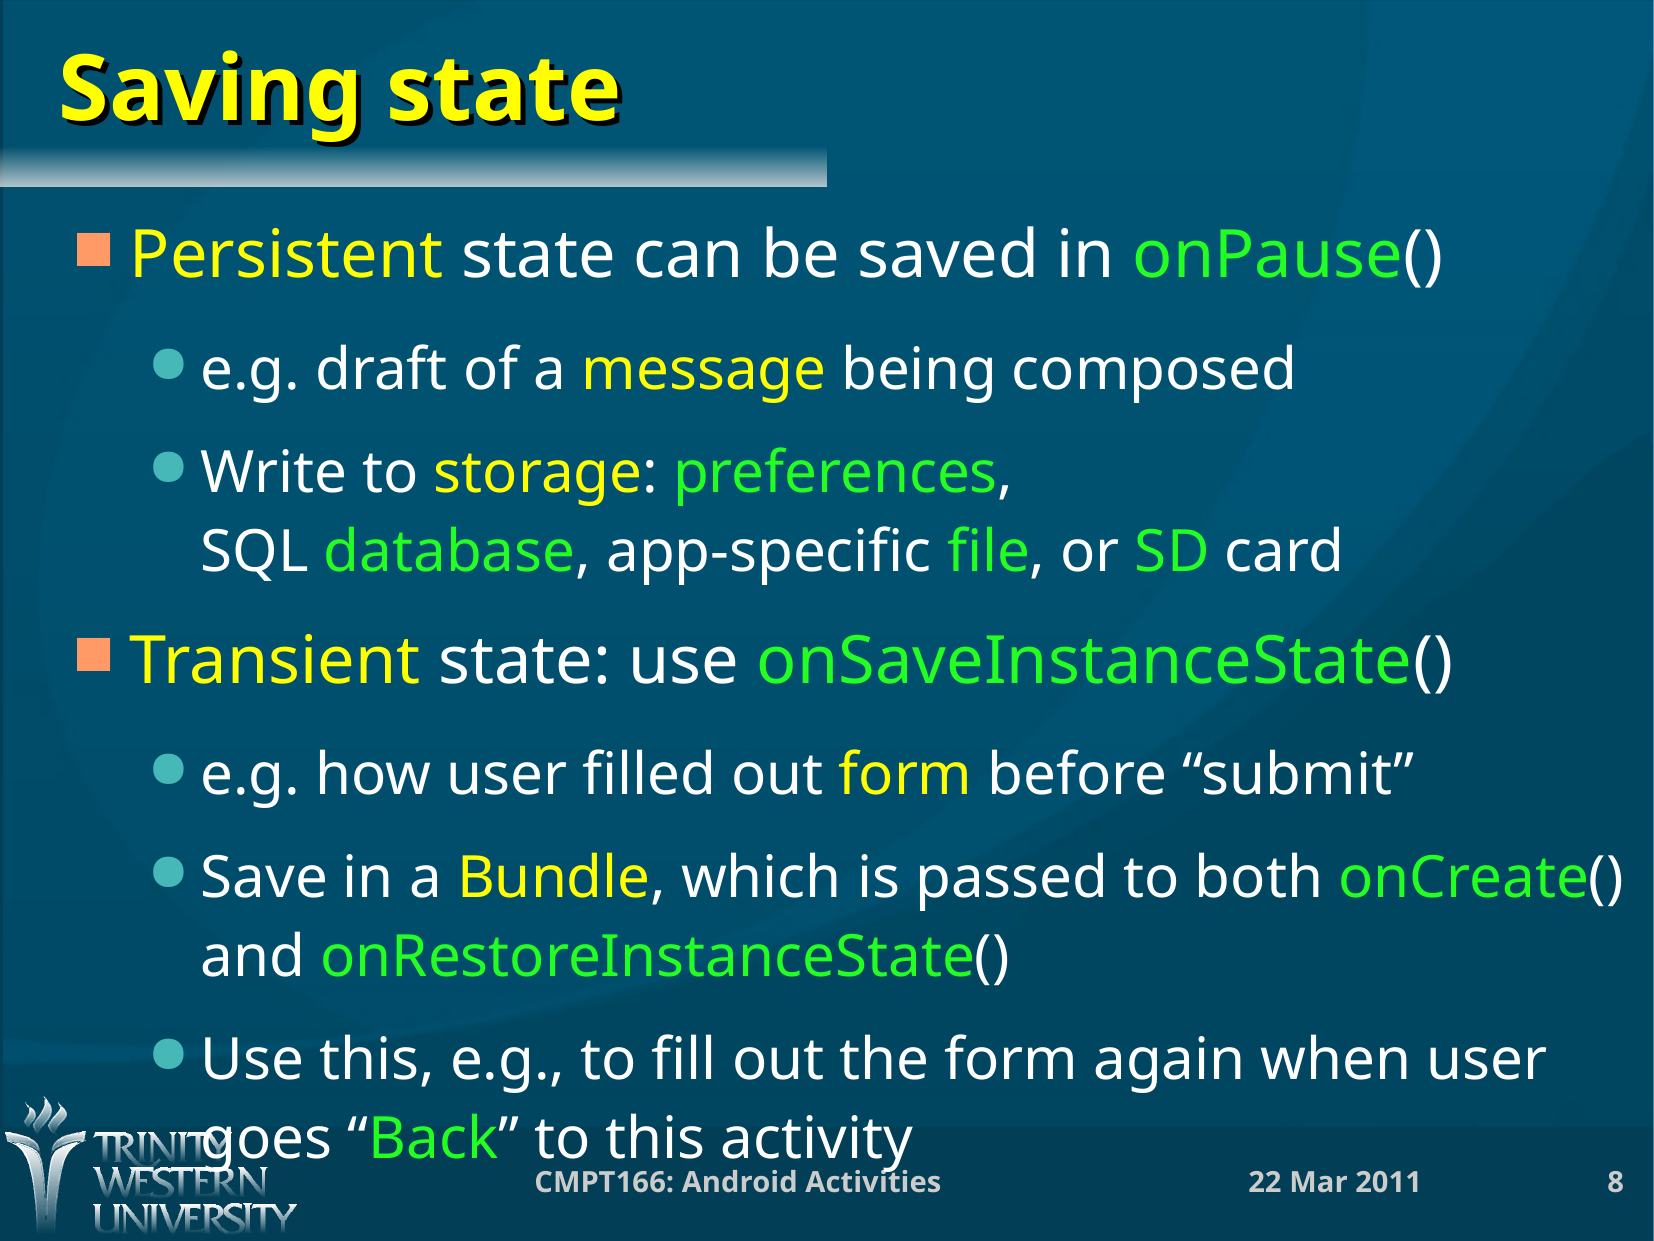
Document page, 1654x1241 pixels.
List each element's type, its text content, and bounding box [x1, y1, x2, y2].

title Saving state [59, 19, 1595, 148]
picture [38, 1227, 54, 1232]
list Persistent state can be saved in onPause() e.g. draft of a message being composed Write to storage: preferences, SQL database, app-specific file, or SD card Transient state: use onSaveInstanceState() e.g. how user filled out form before “submit” Save in a Bundle, which is passed to both onCreate() and onRestoreInstanceState() Use this, e.g., to fill out the form again when user goes “Back” to this activity [59, 206, 1625, 1058]
